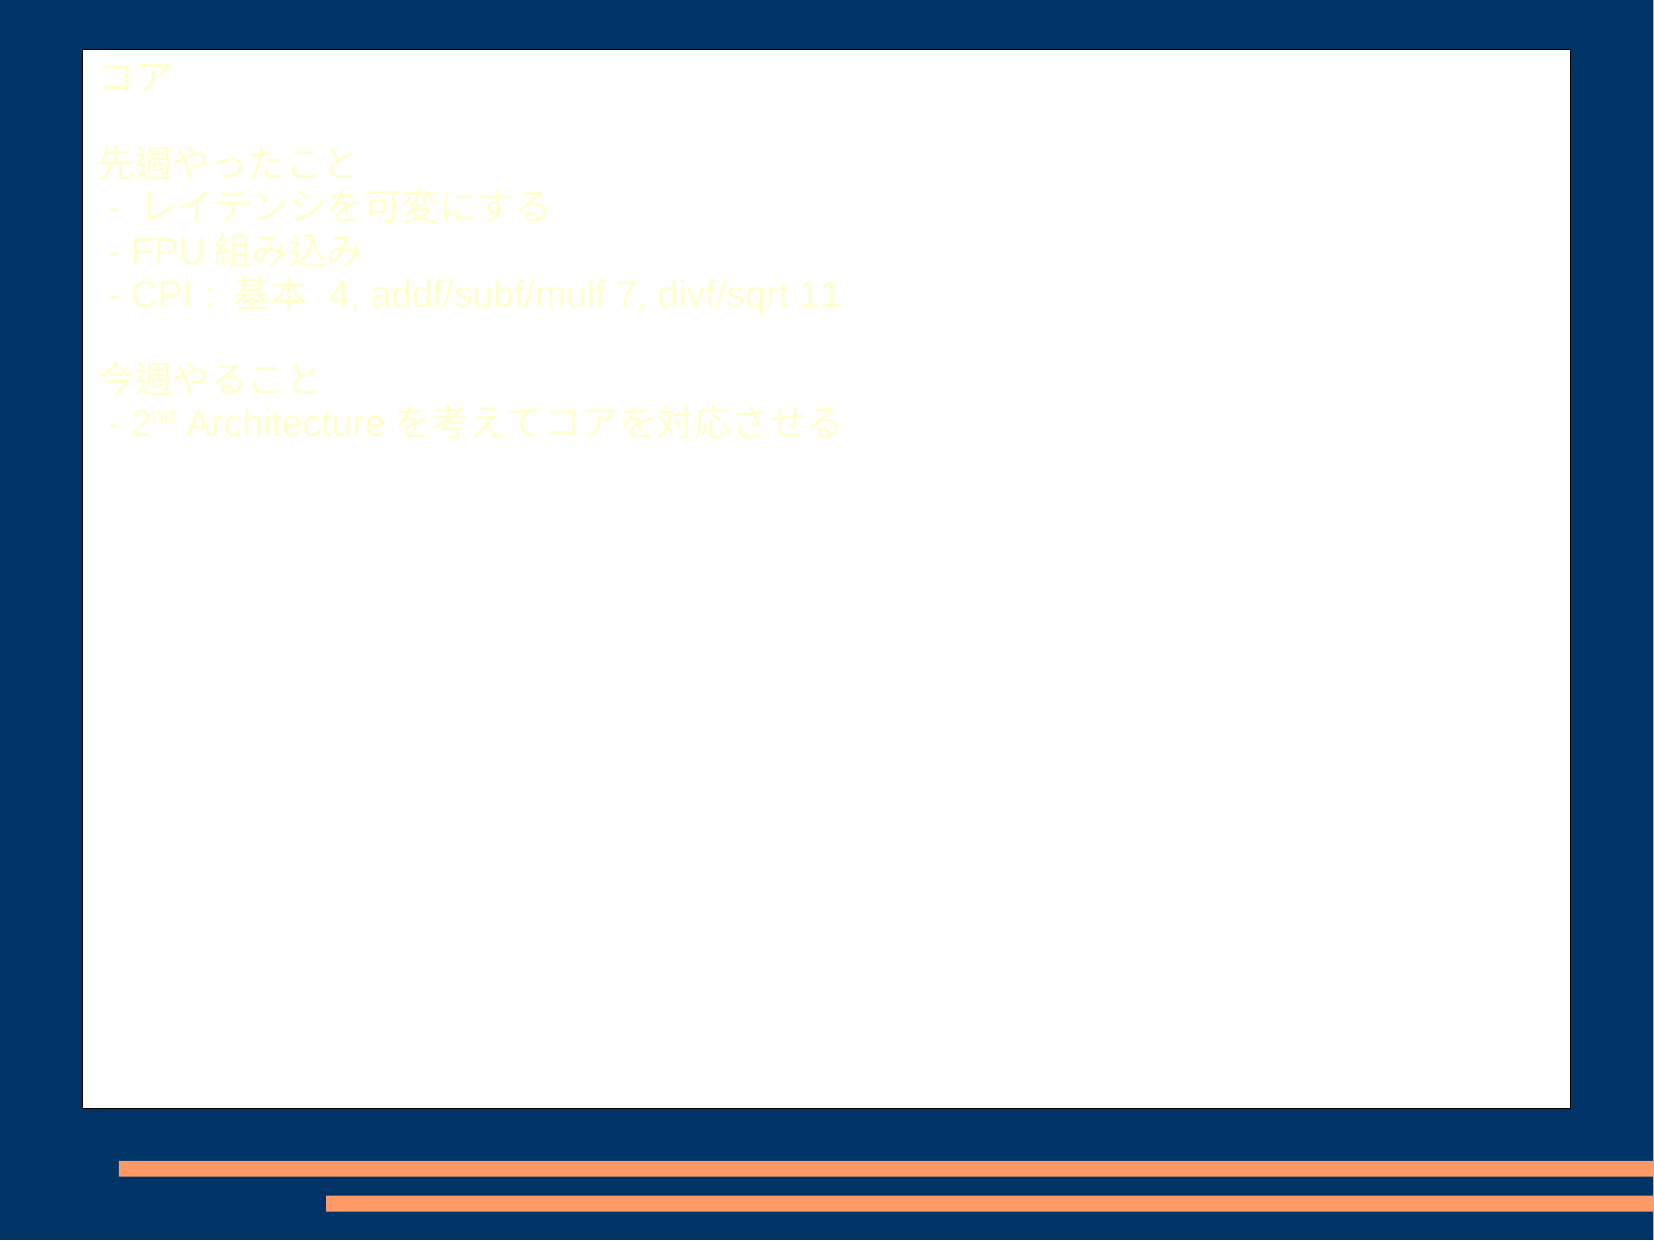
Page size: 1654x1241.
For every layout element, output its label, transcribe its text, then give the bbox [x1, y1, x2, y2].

text_box コア 先週やったこと - レイテンシを可変にする - FPU組み込み - CPI : 基本 4, addf/subf/mulf 7, divf/sqrt 11 今週やること - 2nd Architectureを考えてコアを対応させる [82, 49, 1571, 1109]
